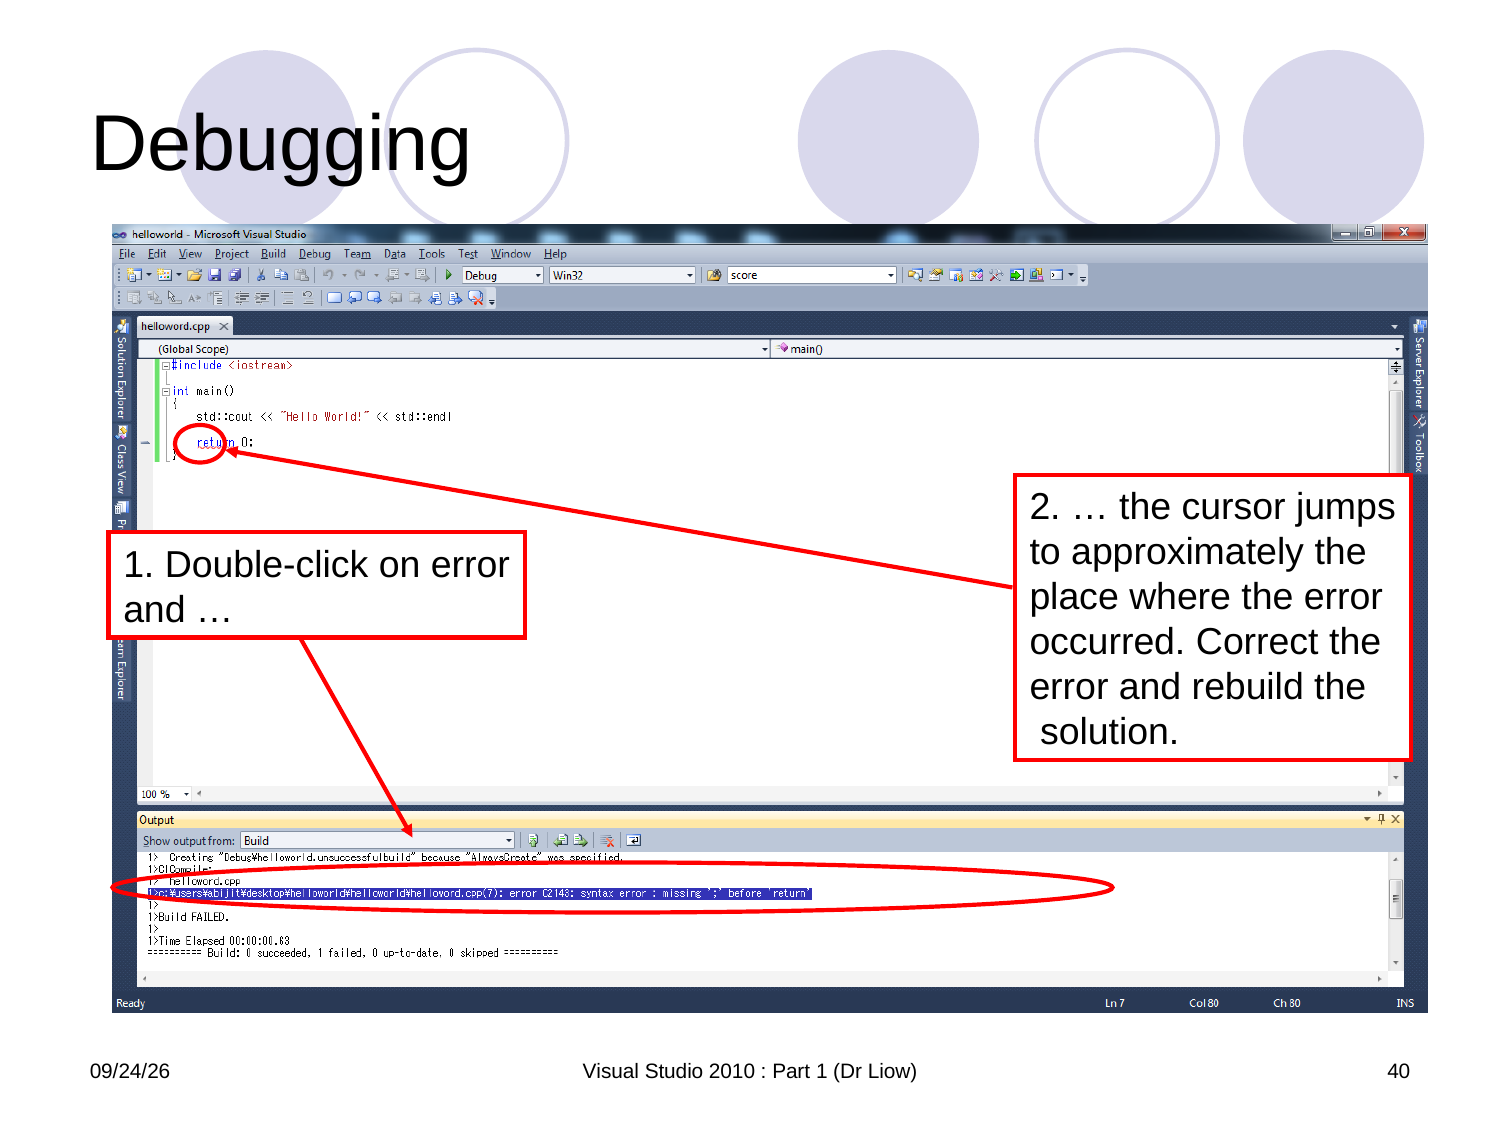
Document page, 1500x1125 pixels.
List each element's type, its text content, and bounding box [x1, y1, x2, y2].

text_box <number> [1074, 1049, 1426, 1101]
text_box 1. Double-click on error and … [108, 532, 526, 638]
text_box 08/22/12 [74, 1049, 426, 1101]
picture [116, 865, 1108, 910]
title Debugging [75, 45, 1426, 233]
text_box 2. … the cursor jumps to approximately the place where the error occurred. Correct the error and rebuild the solution. [1014, 474, 1412, 761]
picture [112, 224, 1428, 1013]
text_box Visual Studio 2010 : Part 1 (Dr Liow) [512, 1049, 988, 1101]
